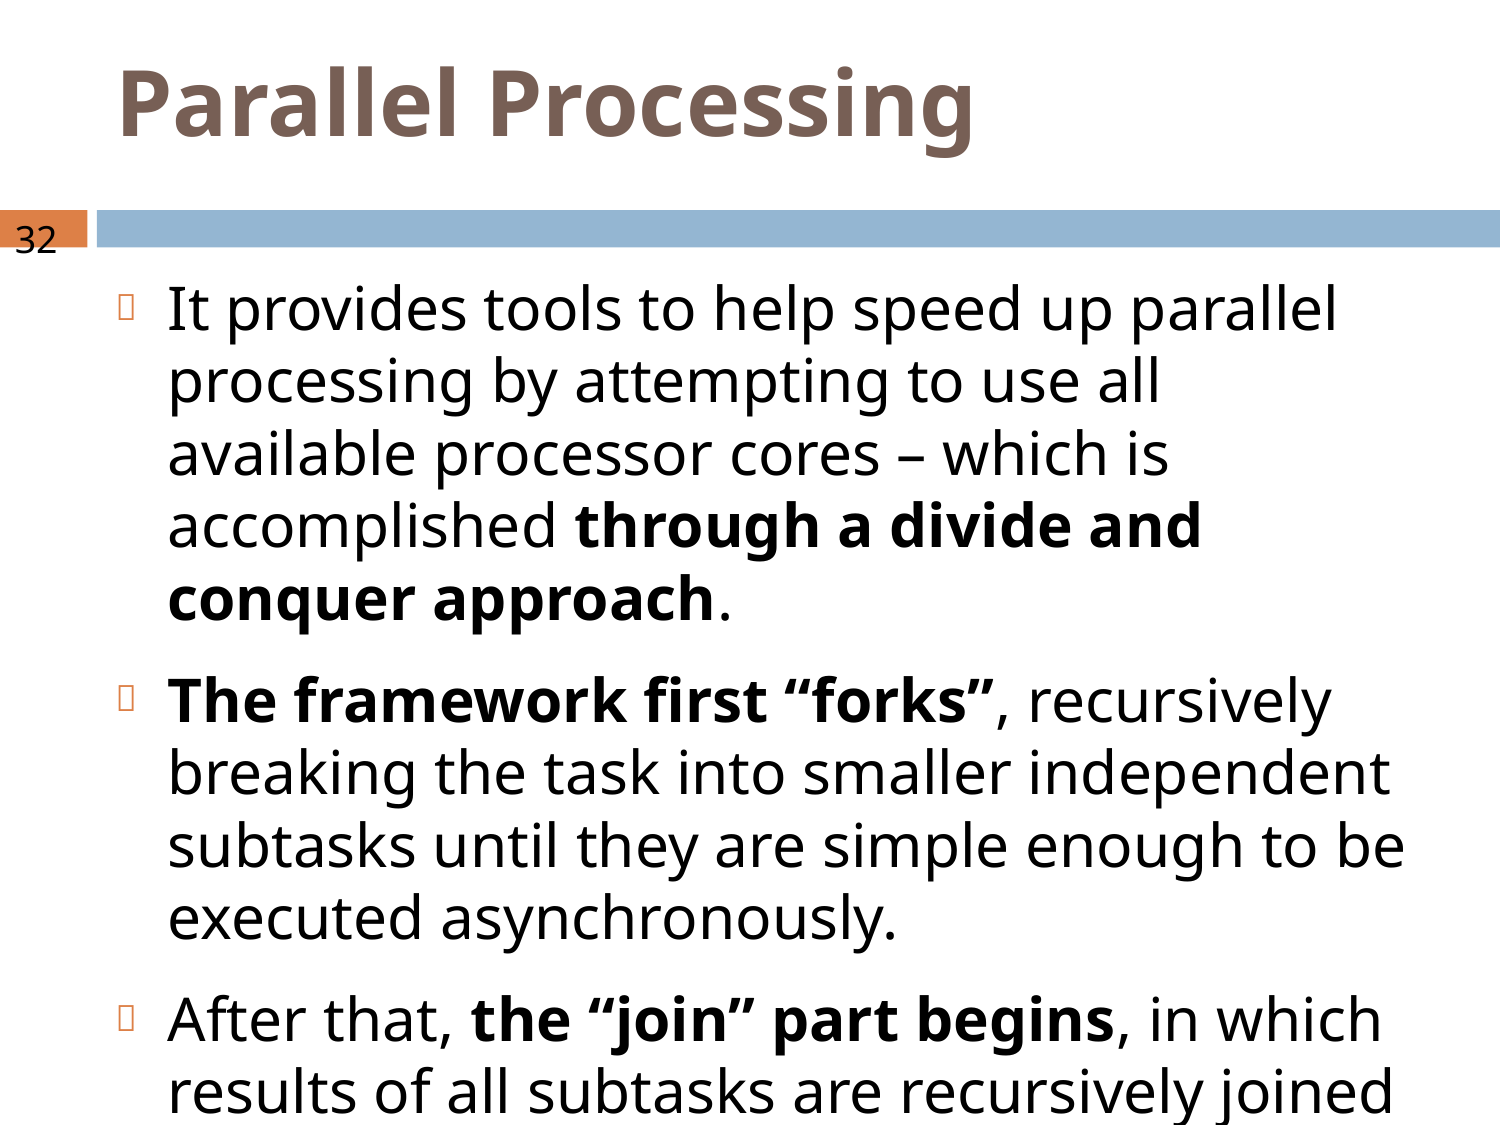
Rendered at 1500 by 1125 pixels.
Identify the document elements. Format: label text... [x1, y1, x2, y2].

list It provides tools to help speed up parallel processing by attempting to use all available processor cores – which is accomplished through a divide and conquer approach. The framework first “forks”, recursively breaking the task into smaller independent subtasks until they are simple enough to be executed asynchronously. After that, the “join” part begins, in which results of all subtasks are recursively joined into a single result, or in the case of a task which returns void, the program simply waits until every subtask is executed. [100, 262, 1438, 1000]
title Parallel Processing [100, 37, 1438, 200]
slide_number <number> [0, 208, 88, 249]
